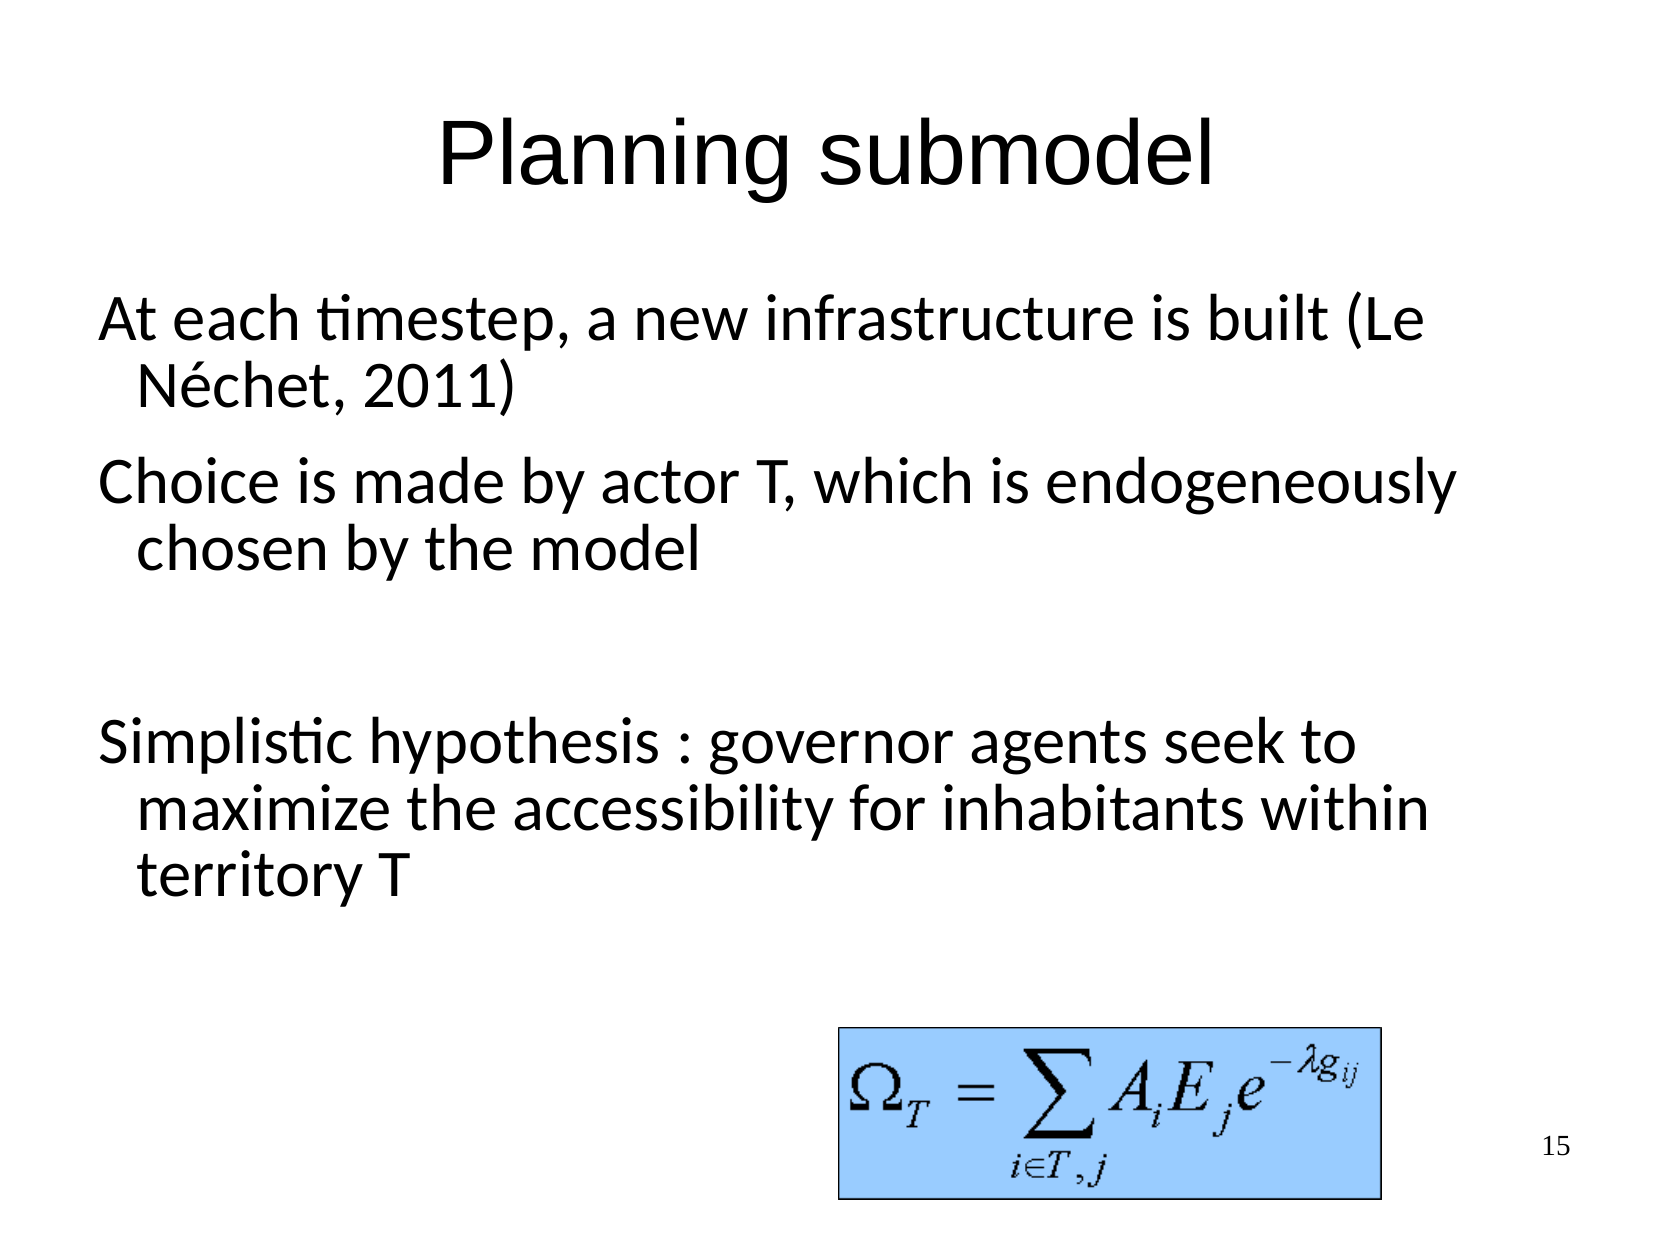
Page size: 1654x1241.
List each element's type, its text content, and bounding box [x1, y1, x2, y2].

list At each timestep, a new infrastructure is built (Le Néchet, 2011) Choice is made by actor T, which is endogeneously chosen by the model Simplistic hypothesis : governor agents seek to maximize the accessibility for inhabitants within territory T [82, 290, 1538, 1010]
picture [838, 1027, 1382, 1200]
title Planning submodel [82, 49, 1571, 257]
